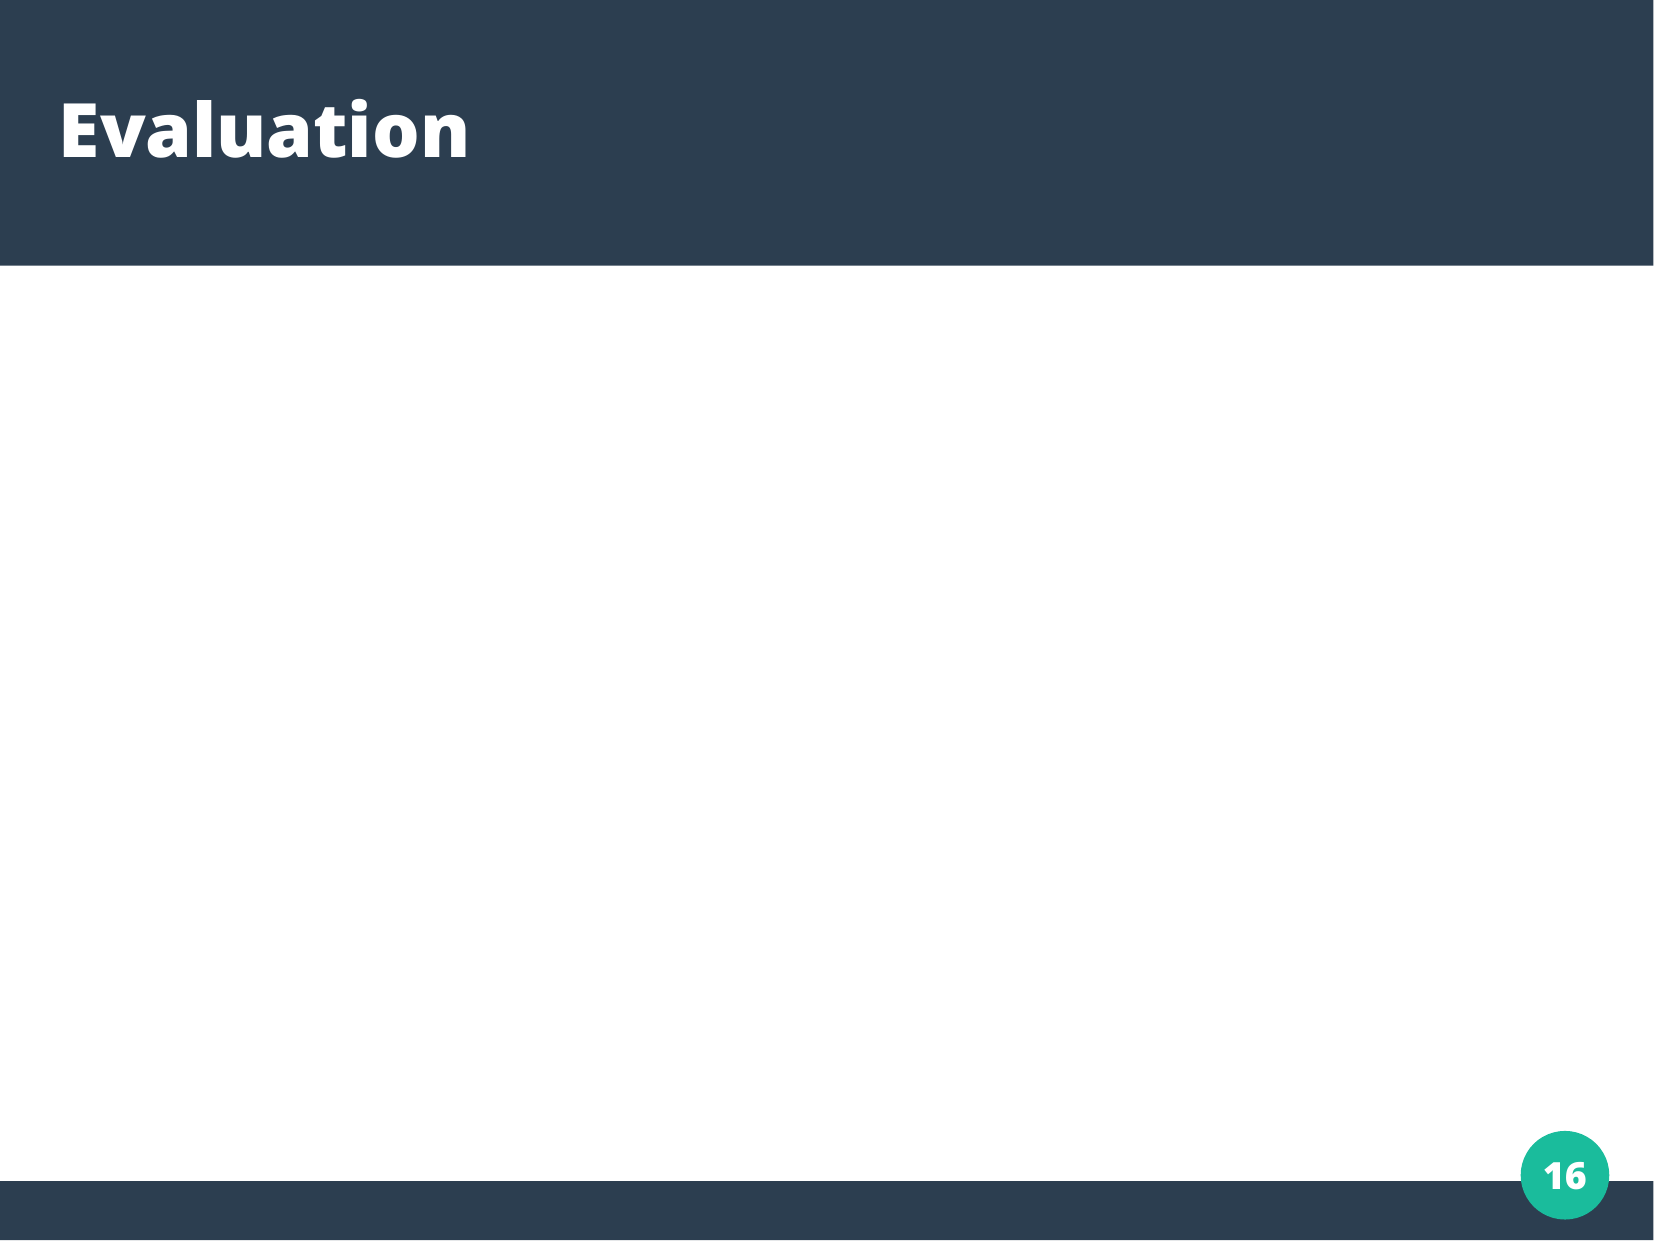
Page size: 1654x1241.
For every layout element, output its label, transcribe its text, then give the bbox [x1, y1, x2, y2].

title Evaluation [59, 49, 1595, 207]
